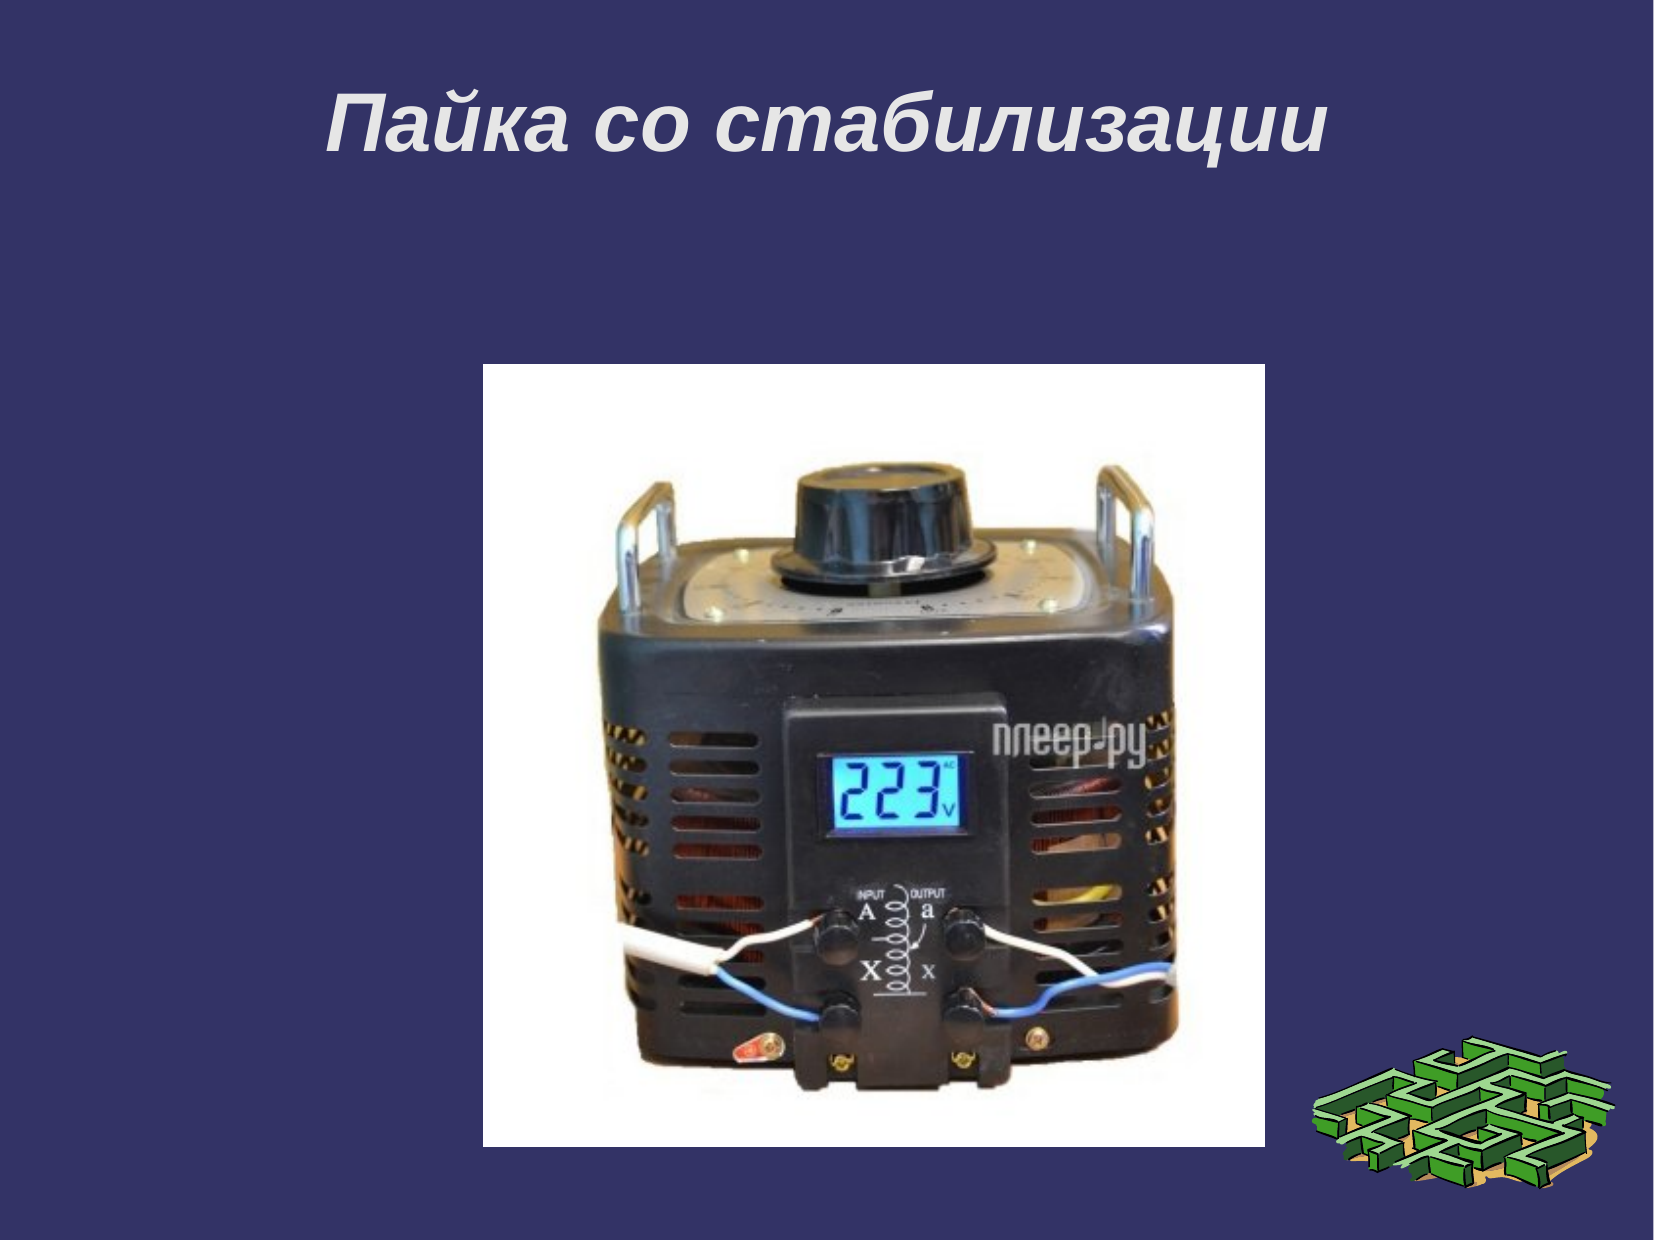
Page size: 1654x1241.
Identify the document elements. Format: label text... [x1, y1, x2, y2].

title Пайка со стабилизации [121, 19, 1534, 227]
picture [483, 364, 1265, 1147]
